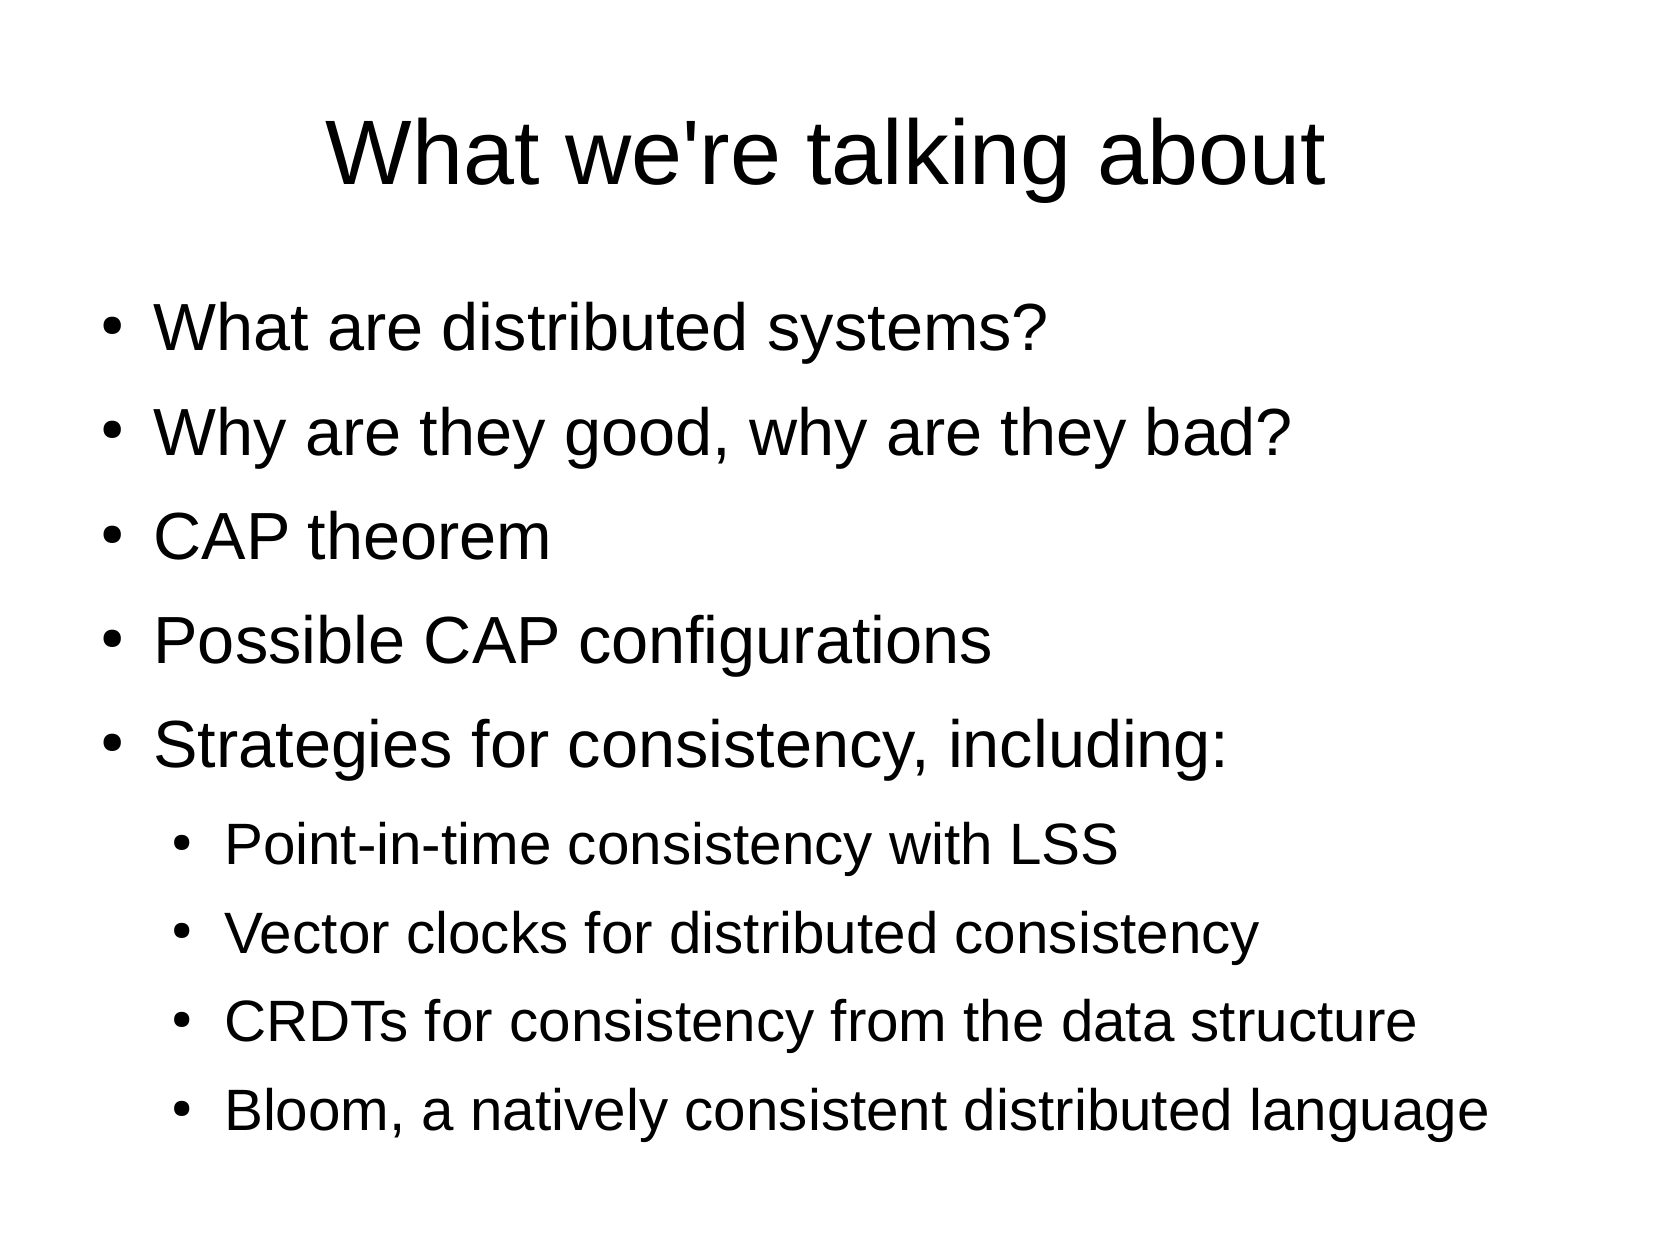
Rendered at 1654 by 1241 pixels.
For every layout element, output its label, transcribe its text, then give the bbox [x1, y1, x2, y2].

title What we're talking about [82, 49, 1571, 257]
list What are distributed systems? Why are they good, why are they bad? CAP theorem Possible CAP configurations Strategies for consistency, including: Point-in-time consistency with LSS Vector clocks for distributed consistency CRDTs for consistency from the data structure Bloom, a natively consistent distributed language [82, 290, 1571, 1141]
